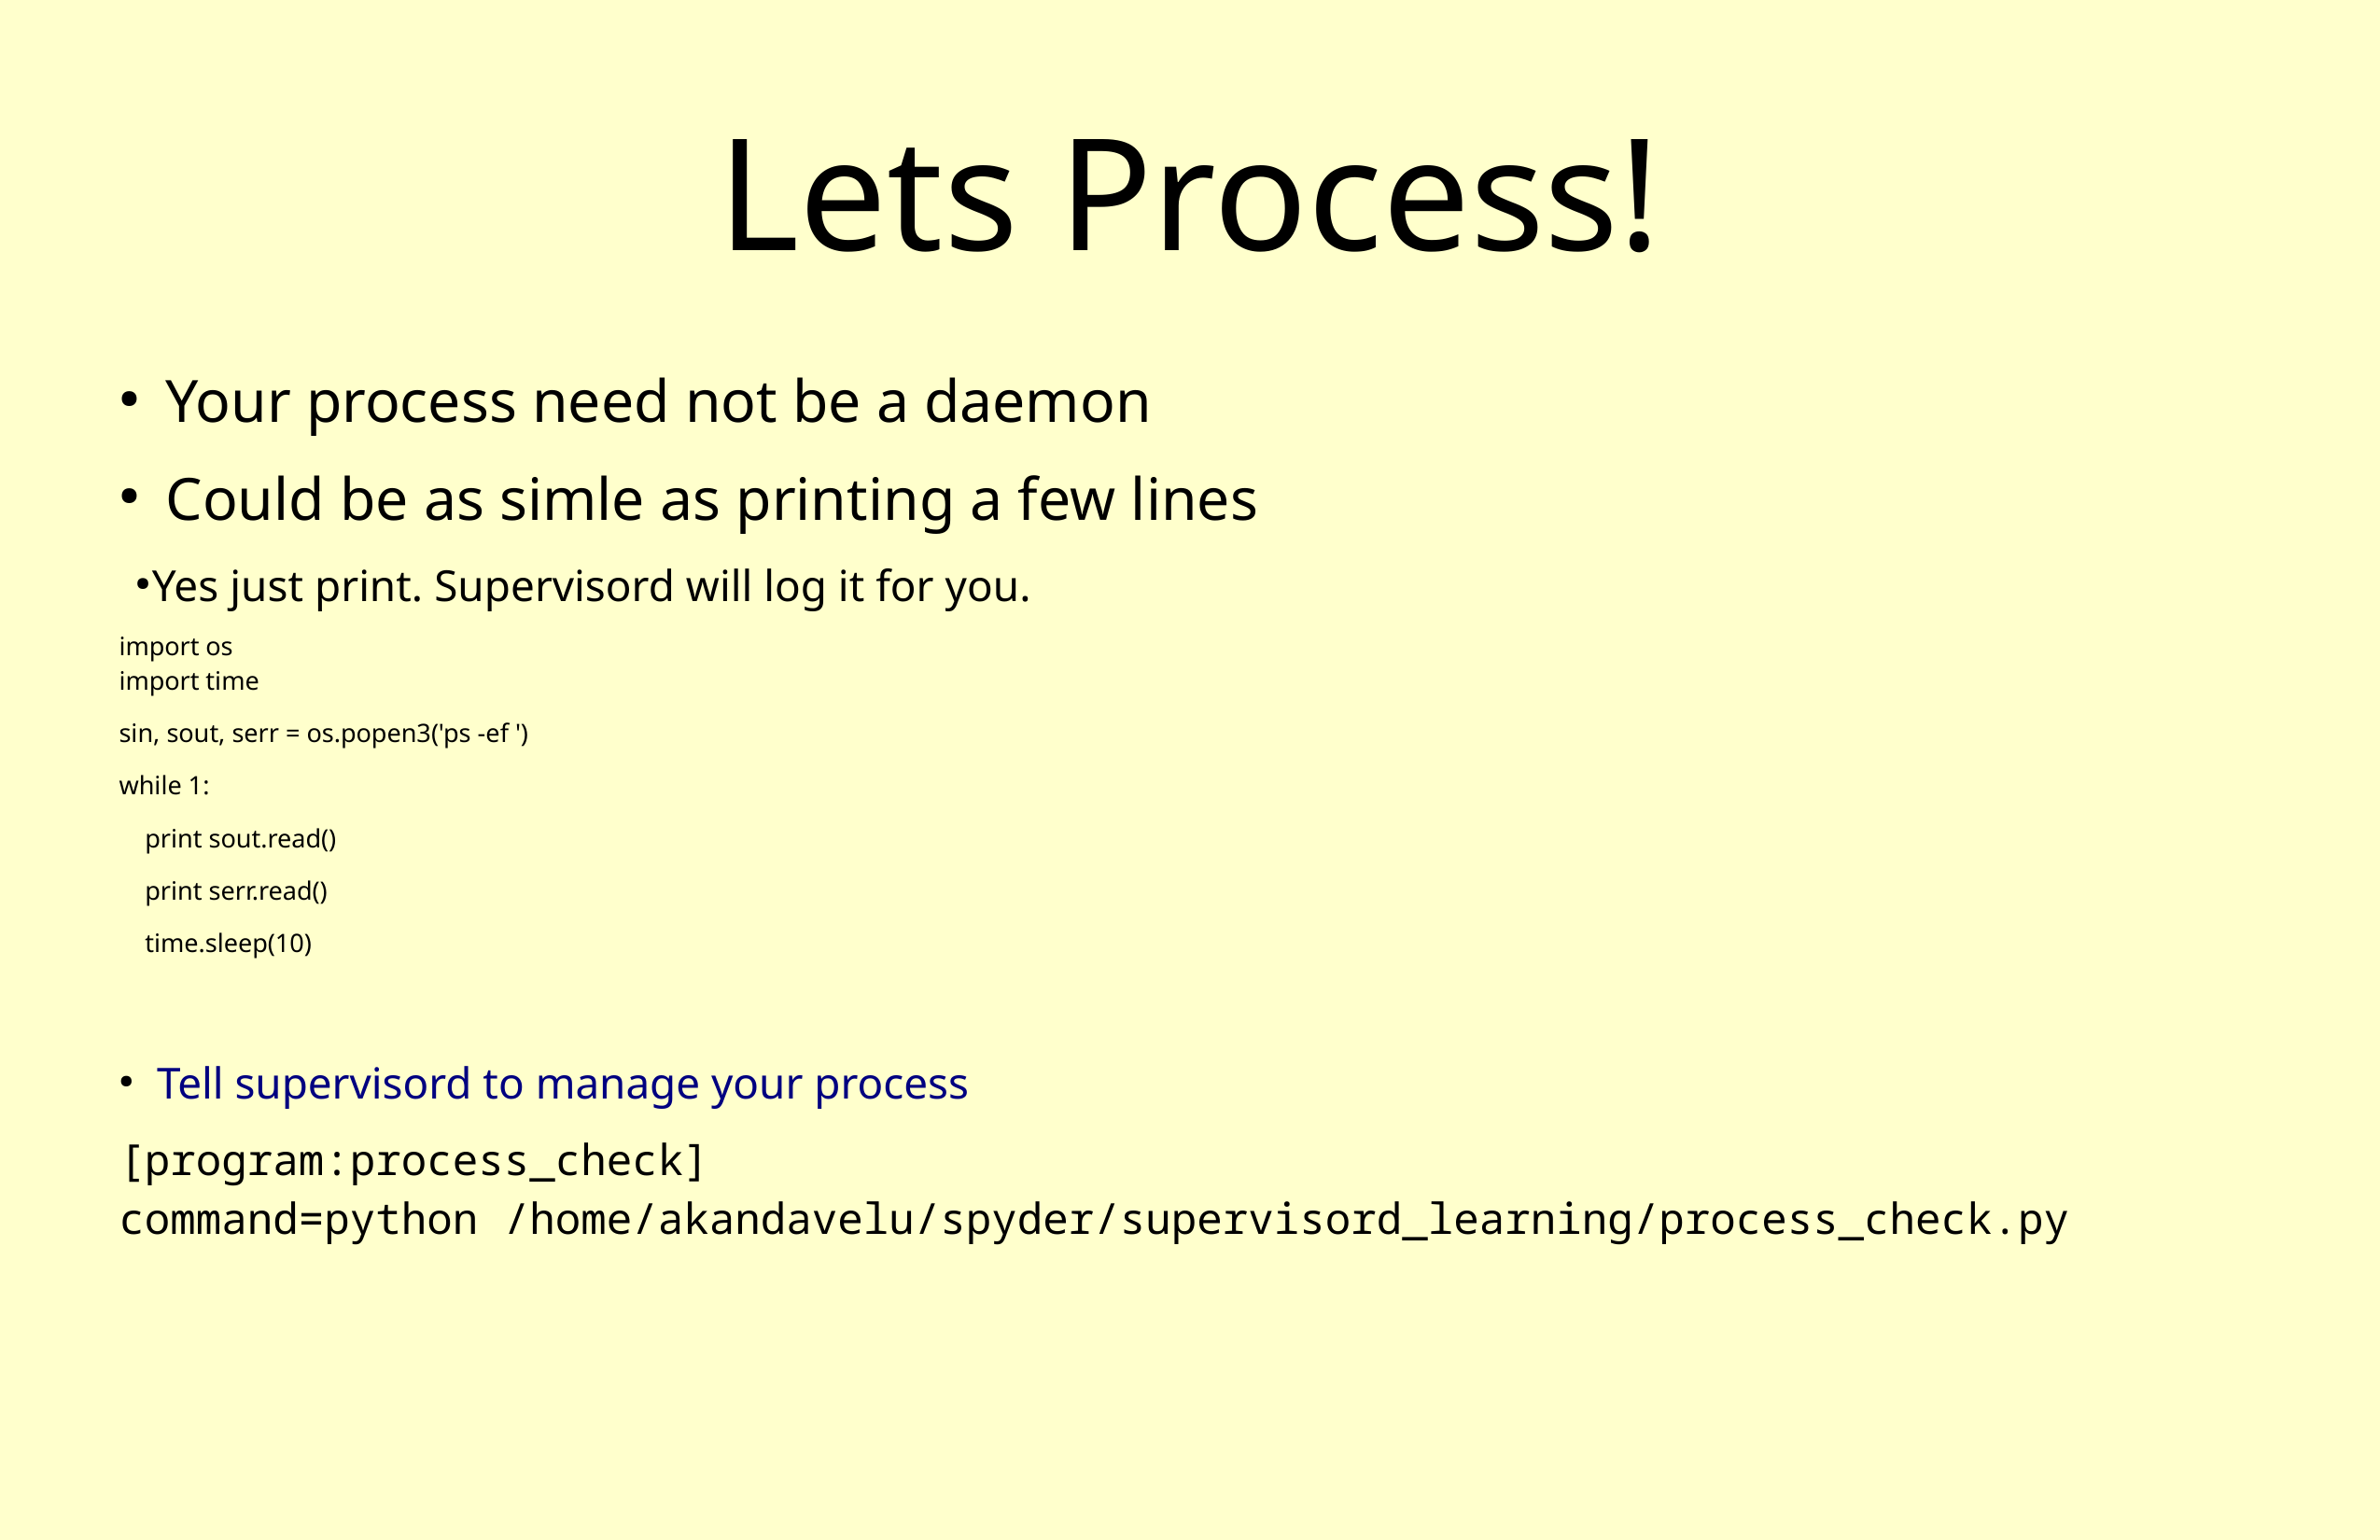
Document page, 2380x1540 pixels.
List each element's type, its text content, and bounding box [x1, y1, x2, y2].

title Lets Process! [119, 61, 2261, 319]
list Your process need not be a daemon Could be as simle as printing a few lines Yes just print. Supervisord will log it for you. import os import time sin, sout, serr = os.popen3('ps -ef ') while 1: print sout.read() print serr.read() time.sleep(10) Tell supervisord to manage your process [program:process_check] command=python /home/akandavelu/spyder/supervisord_learning/process_check.py [119, 360, 2261, 1253]
